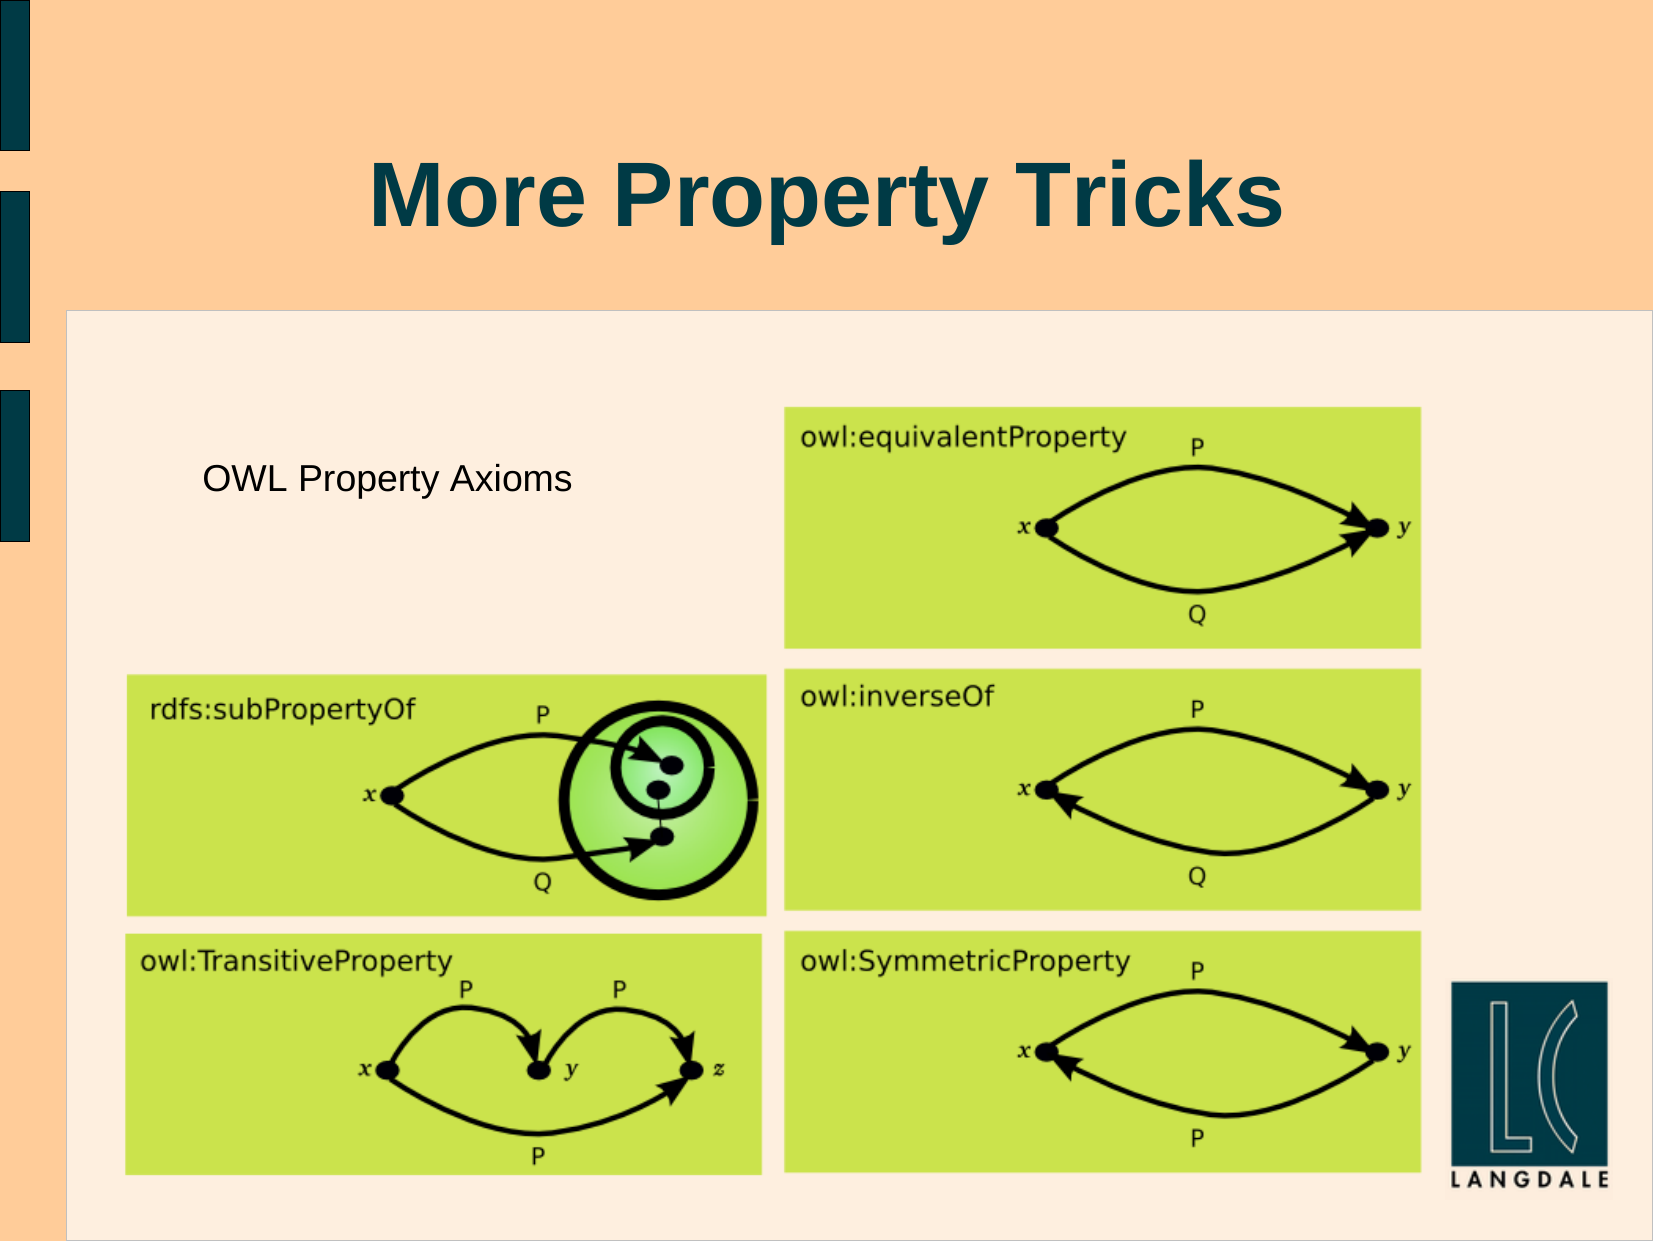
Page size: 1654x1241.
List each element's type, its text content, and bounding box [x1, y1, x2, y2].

title More Property Tricks [121, 91, 1534, 299]
text_box OWL Property Axioms [187, 450, 638, 507]
picture [0, 325, 1613, 1241]
